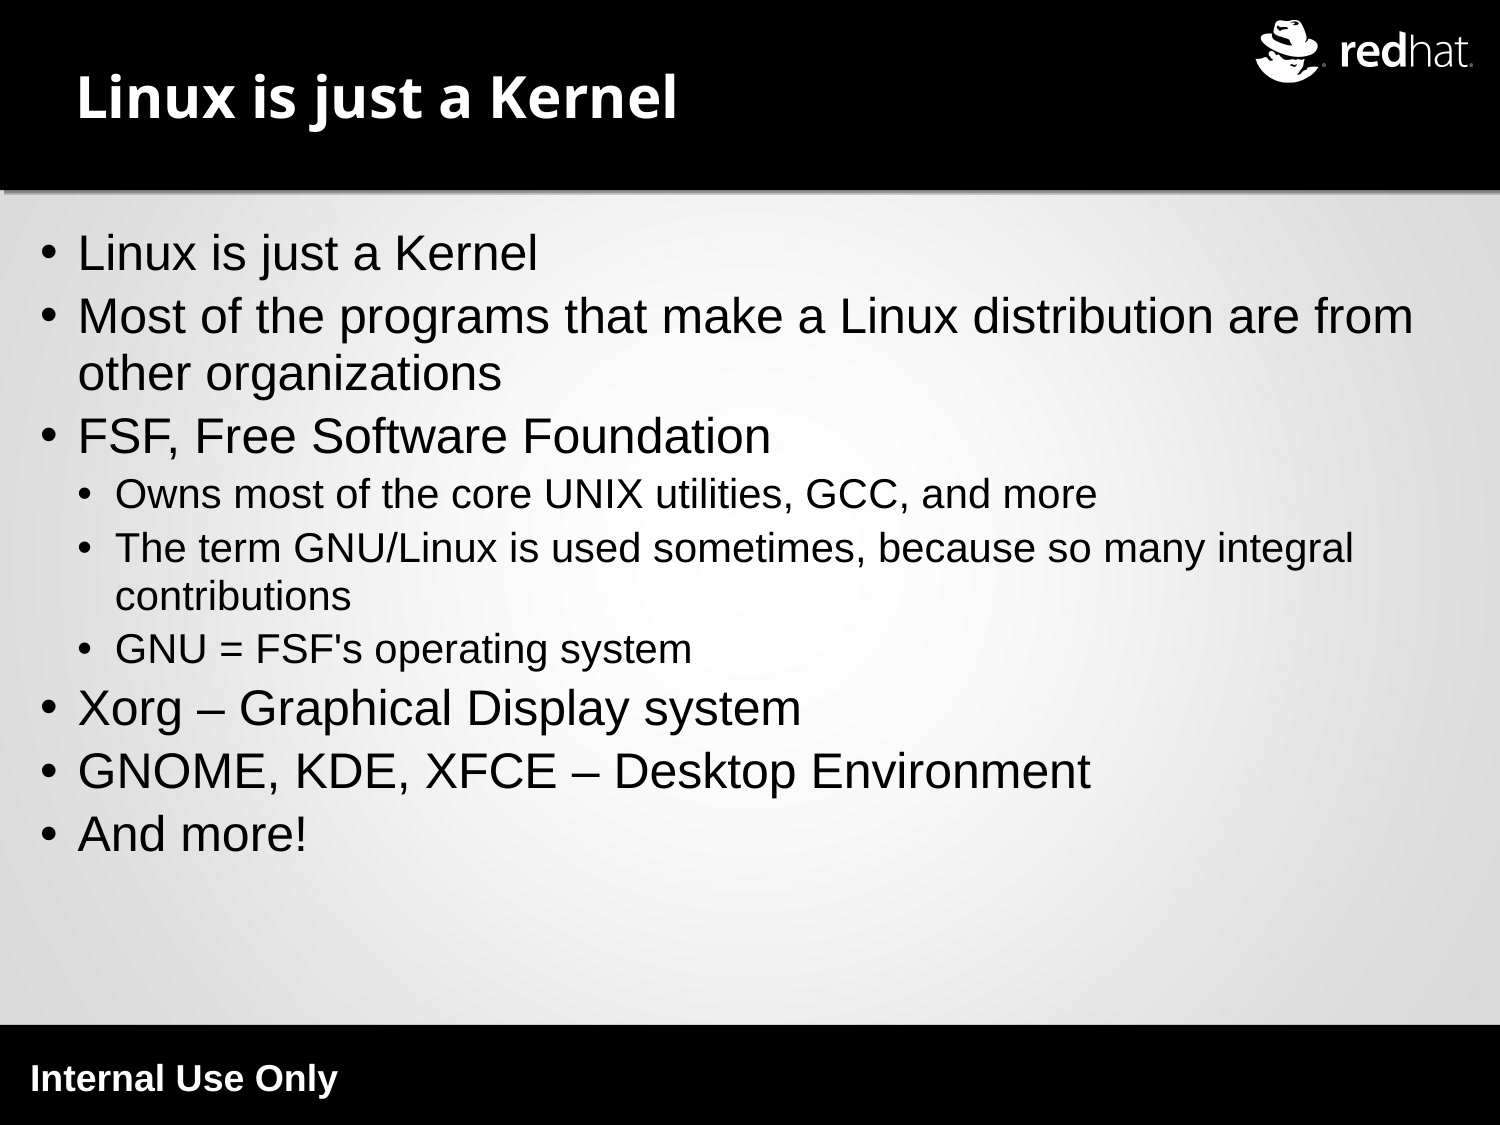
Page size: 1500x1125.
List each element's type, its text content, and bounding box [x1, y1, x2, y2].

list Linux is just a Kernel Most of the programs that make a Linux distribution are from other organizations FSF, Free Software Foundation Owns most of the core UNIX utilities, GCC, and more The term GNU/Linux is used sometimes, because so many integral contributions GNU = FSF's operating system Xorg – Graphical Display system GNOME, KDE, XFCE – Desktop Environment And more! [24, 216, 1471, 992]
picture [0, 191, 1500, 1024]
picture [1254, 12, 1476, 88]
title Linux is just a Kernel [0, 0, 1234, 191]
